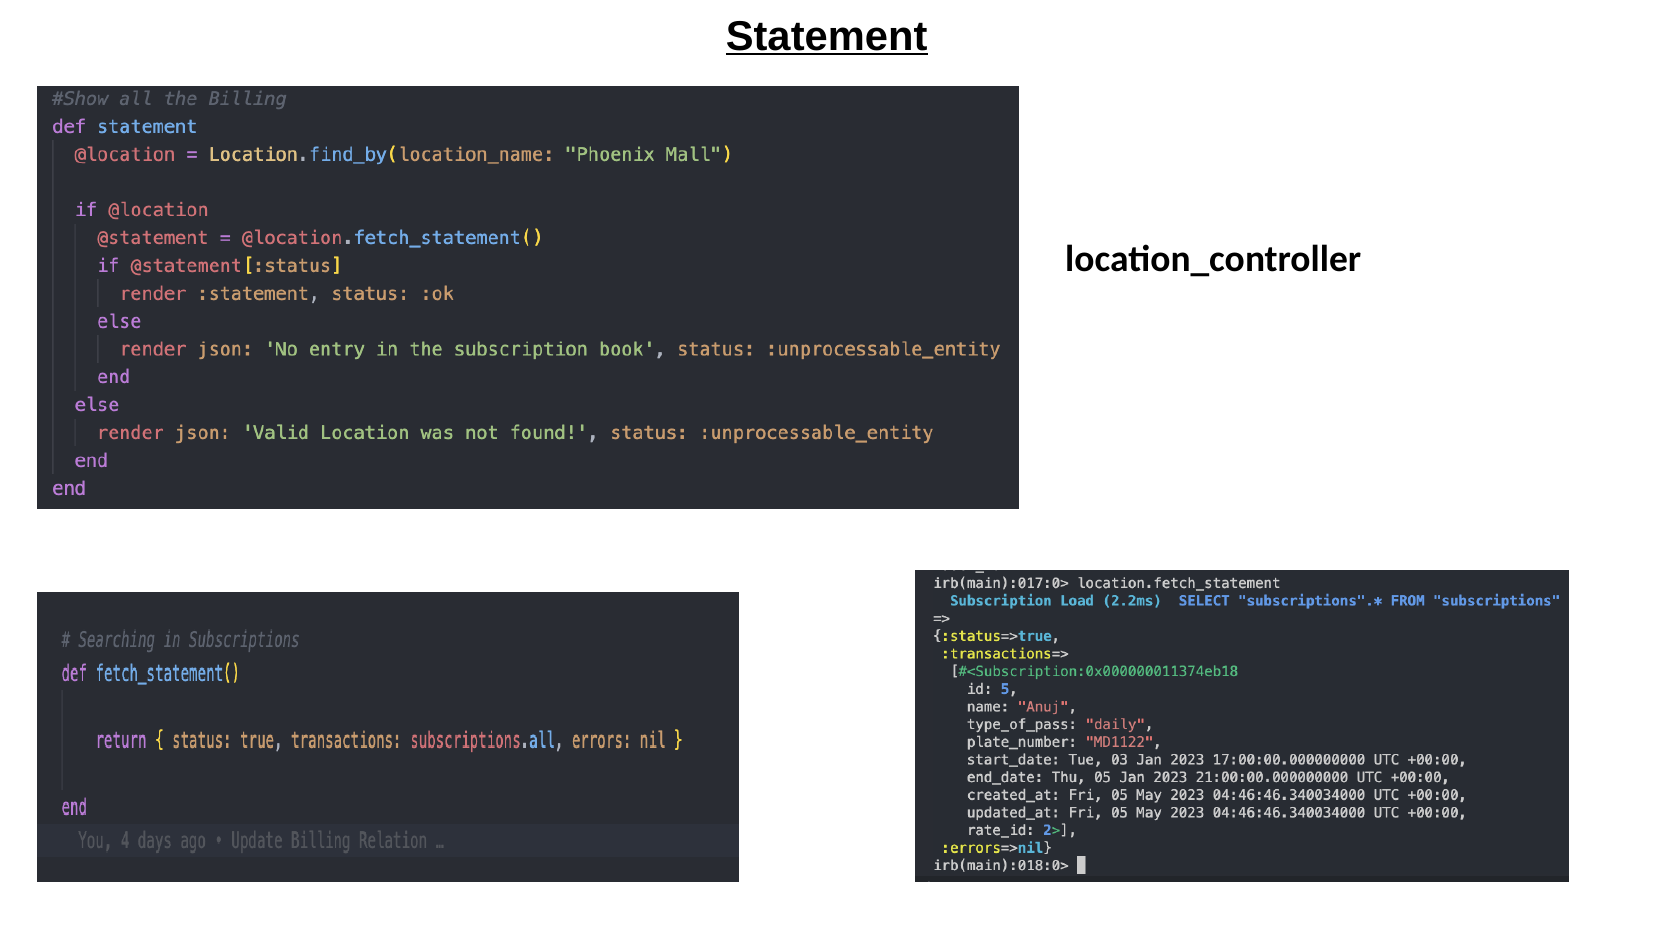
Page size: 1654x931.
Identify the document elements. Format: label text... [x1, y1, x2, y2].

text_box location_controller [1050, 226, 1463, 288]
title Statement [82, 0, 1571, 68]
picture [915, 570, 1569, 883]
picture [37, 592, 739, 882]
picture [37, 86, 1019, 509]
